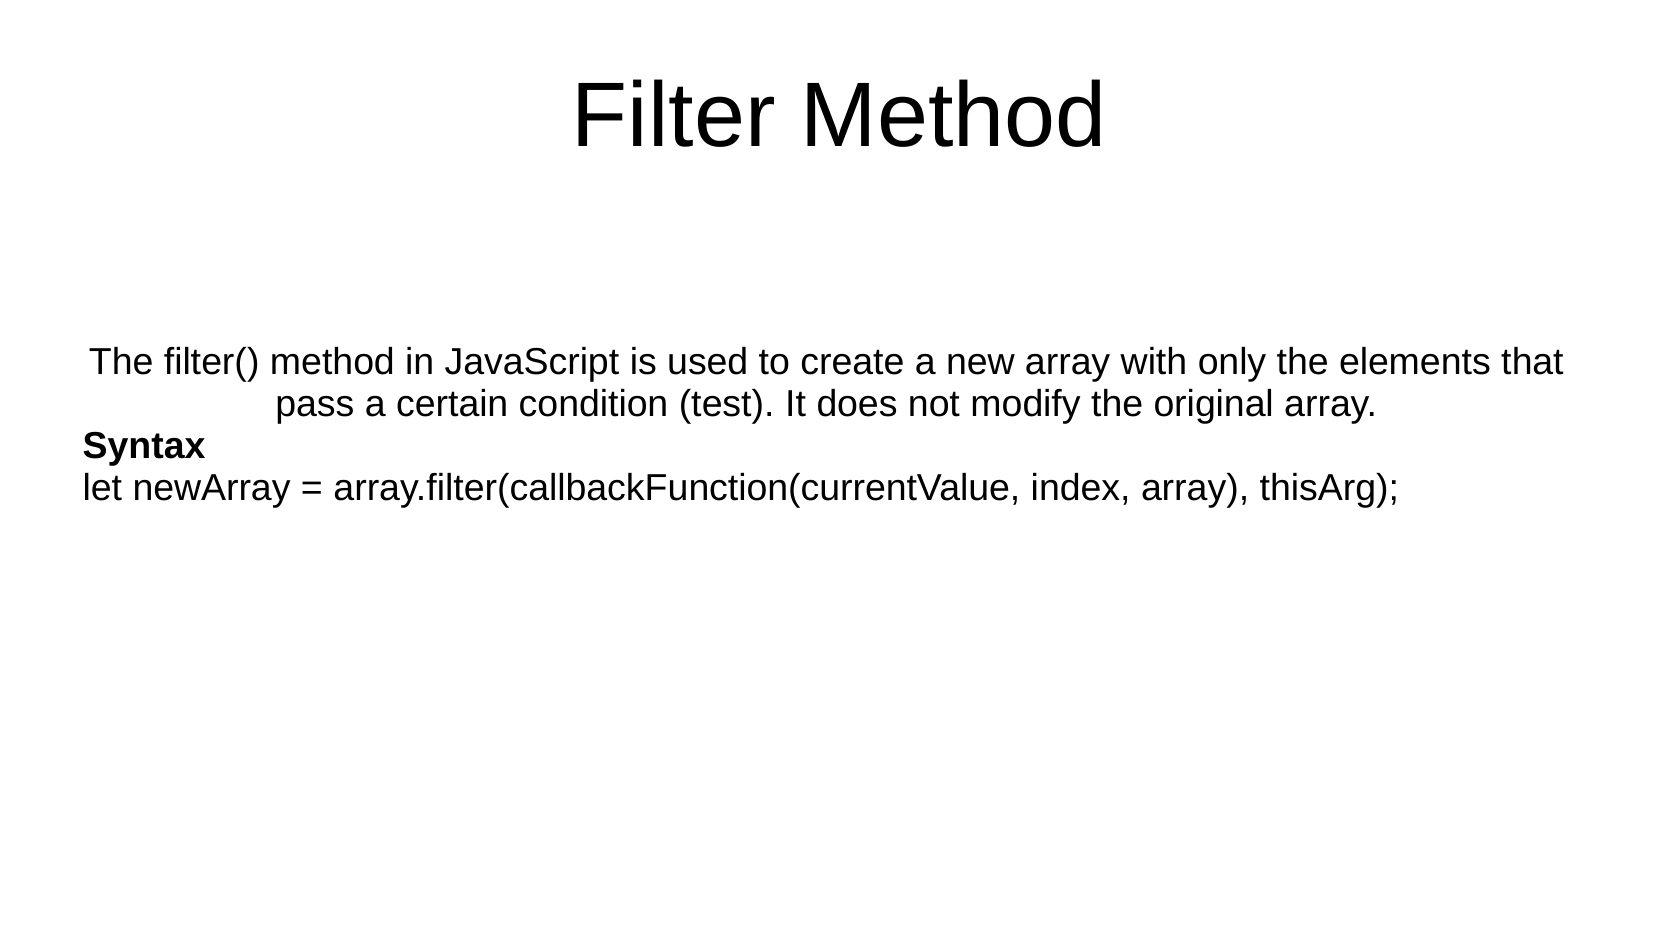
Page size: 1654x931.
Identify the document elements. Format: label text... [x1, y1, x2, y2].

subtitle The filter() method in JavaScript is used to create a new array with only the elements that pass a certain condition (test). It does not modify the original array. Syntax let newArray = array.filter(callbackFunction(currentValue, index, array), thisArg); [82, 217, 1571, 758]
title Filter Method [82, 37, 1571, 193]
